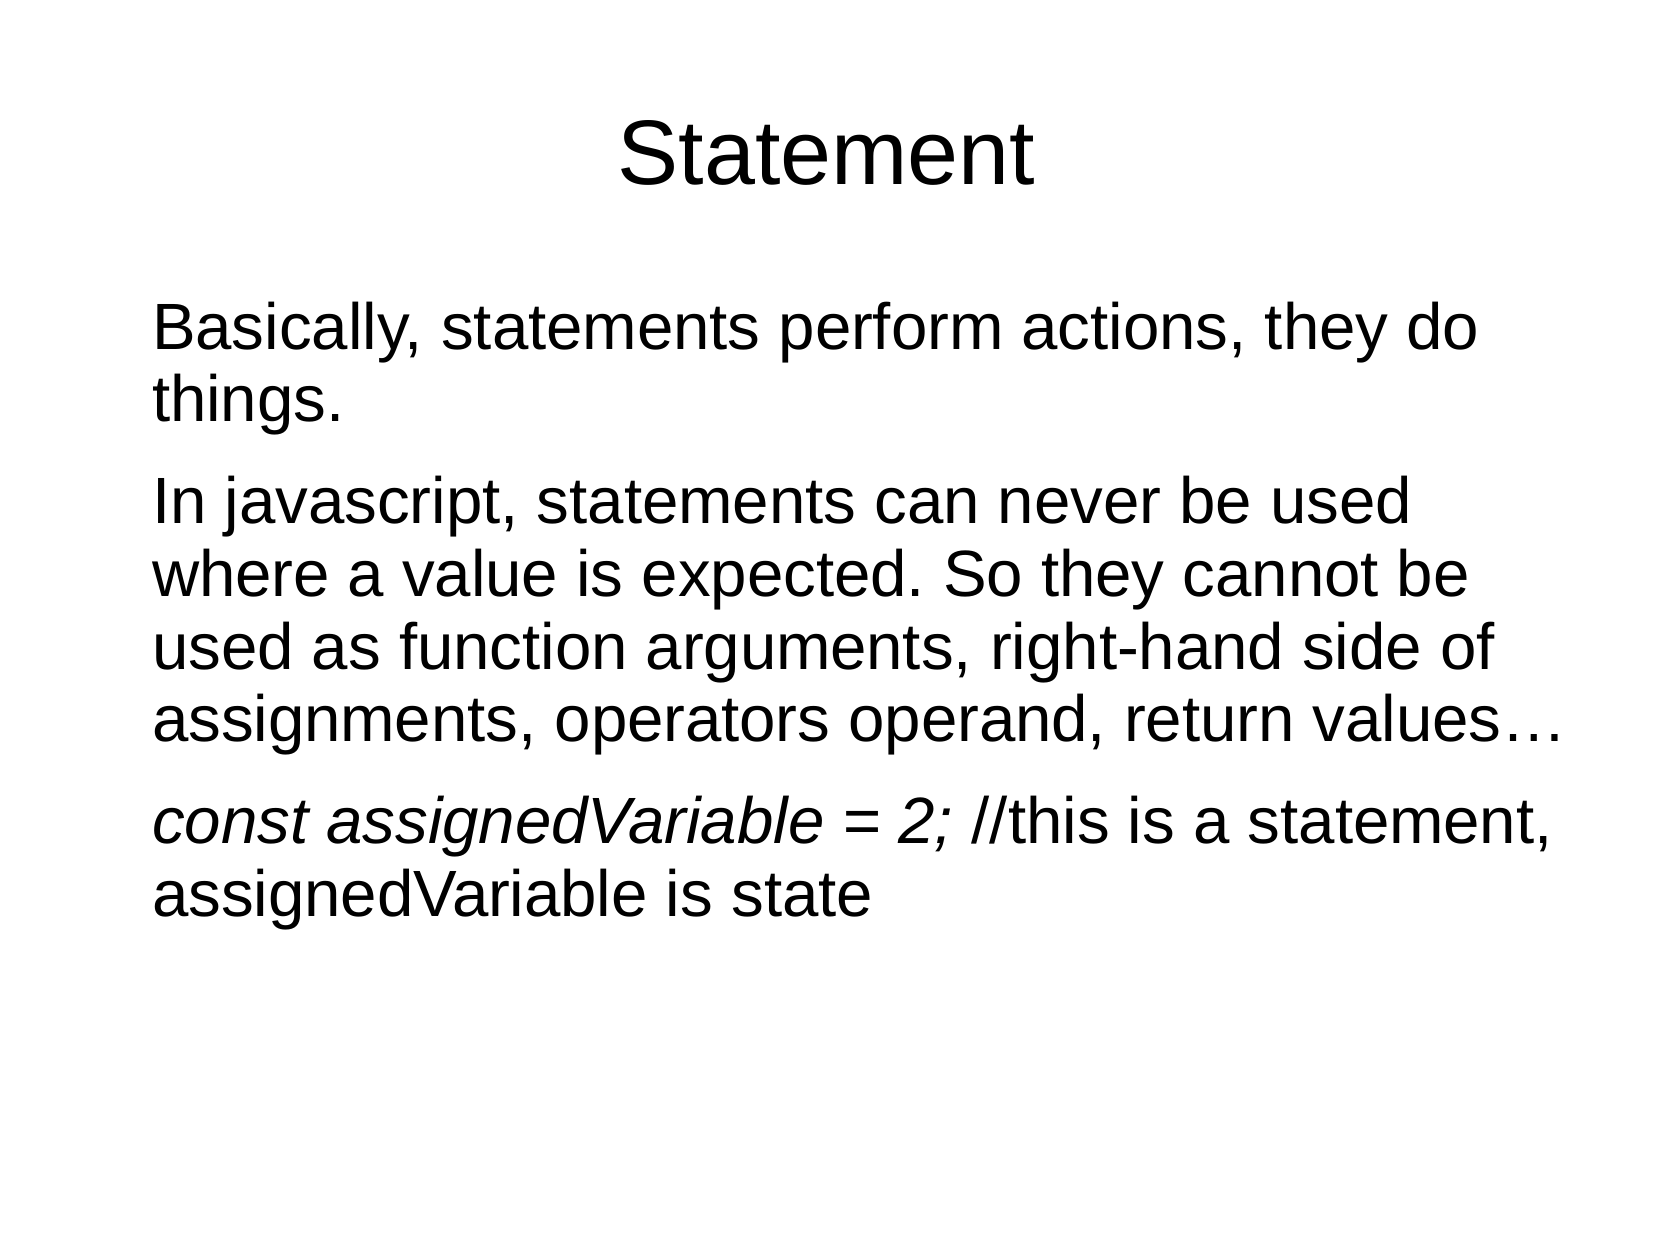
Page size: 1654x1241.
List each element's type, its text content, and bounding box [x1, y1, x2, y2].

title Statement [82, 49, 1571, 257]
list Basically, statements perform actions, they do things. In javascript, statements can never be used where a value is expected. So they cannot be used as function arguments, right-hand side of assignments, operators operand, return values… const assignedVariable = 2; //this is a statement, assignedVariable is state [82, 290, 1571, 1010]
